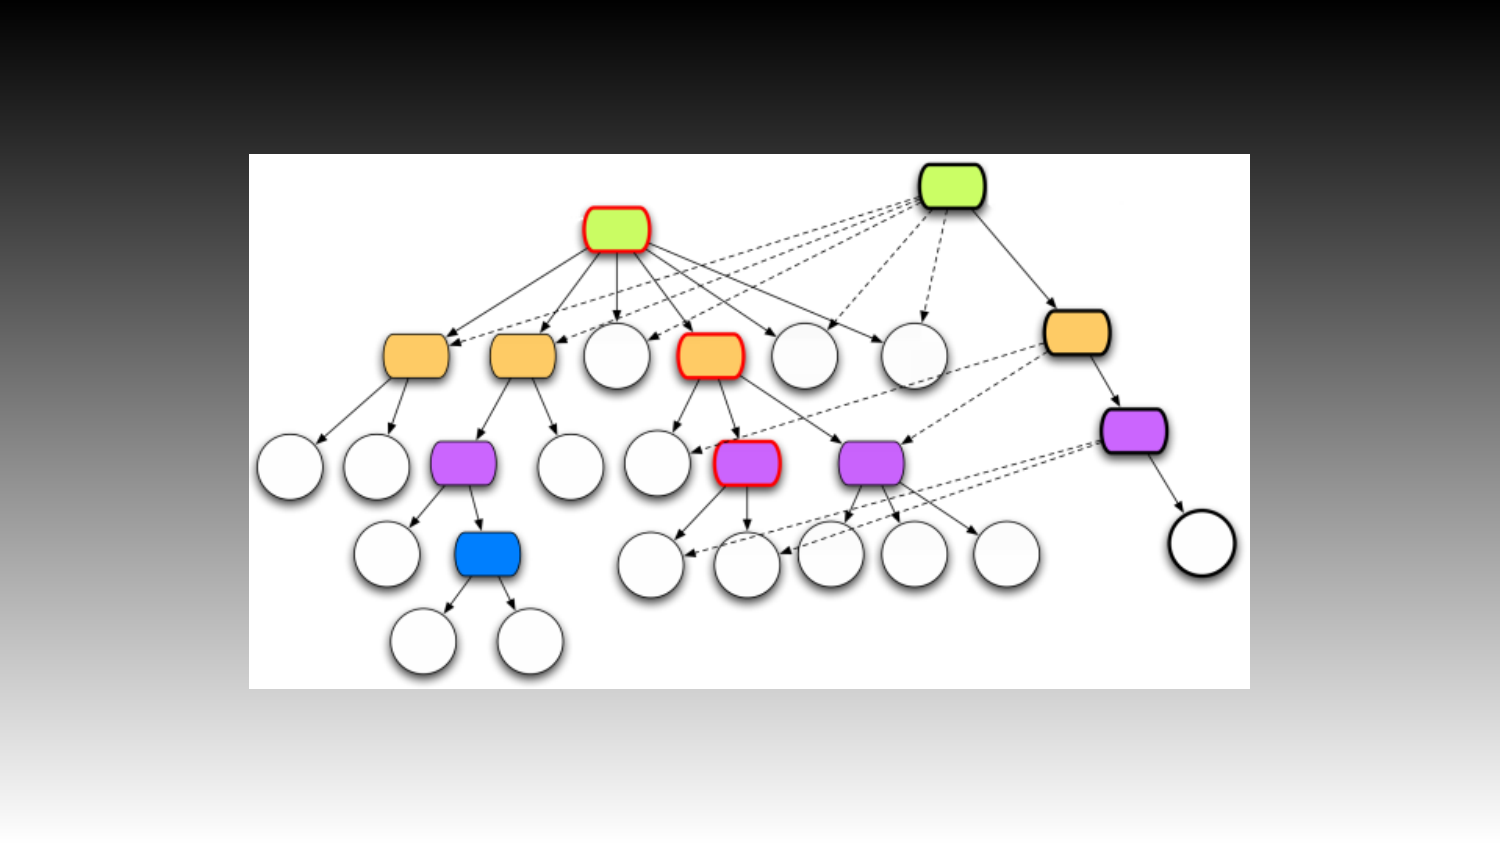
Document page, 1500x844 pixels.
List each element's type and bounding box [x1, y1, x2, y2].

picture [249, 154, 1250, 689]
